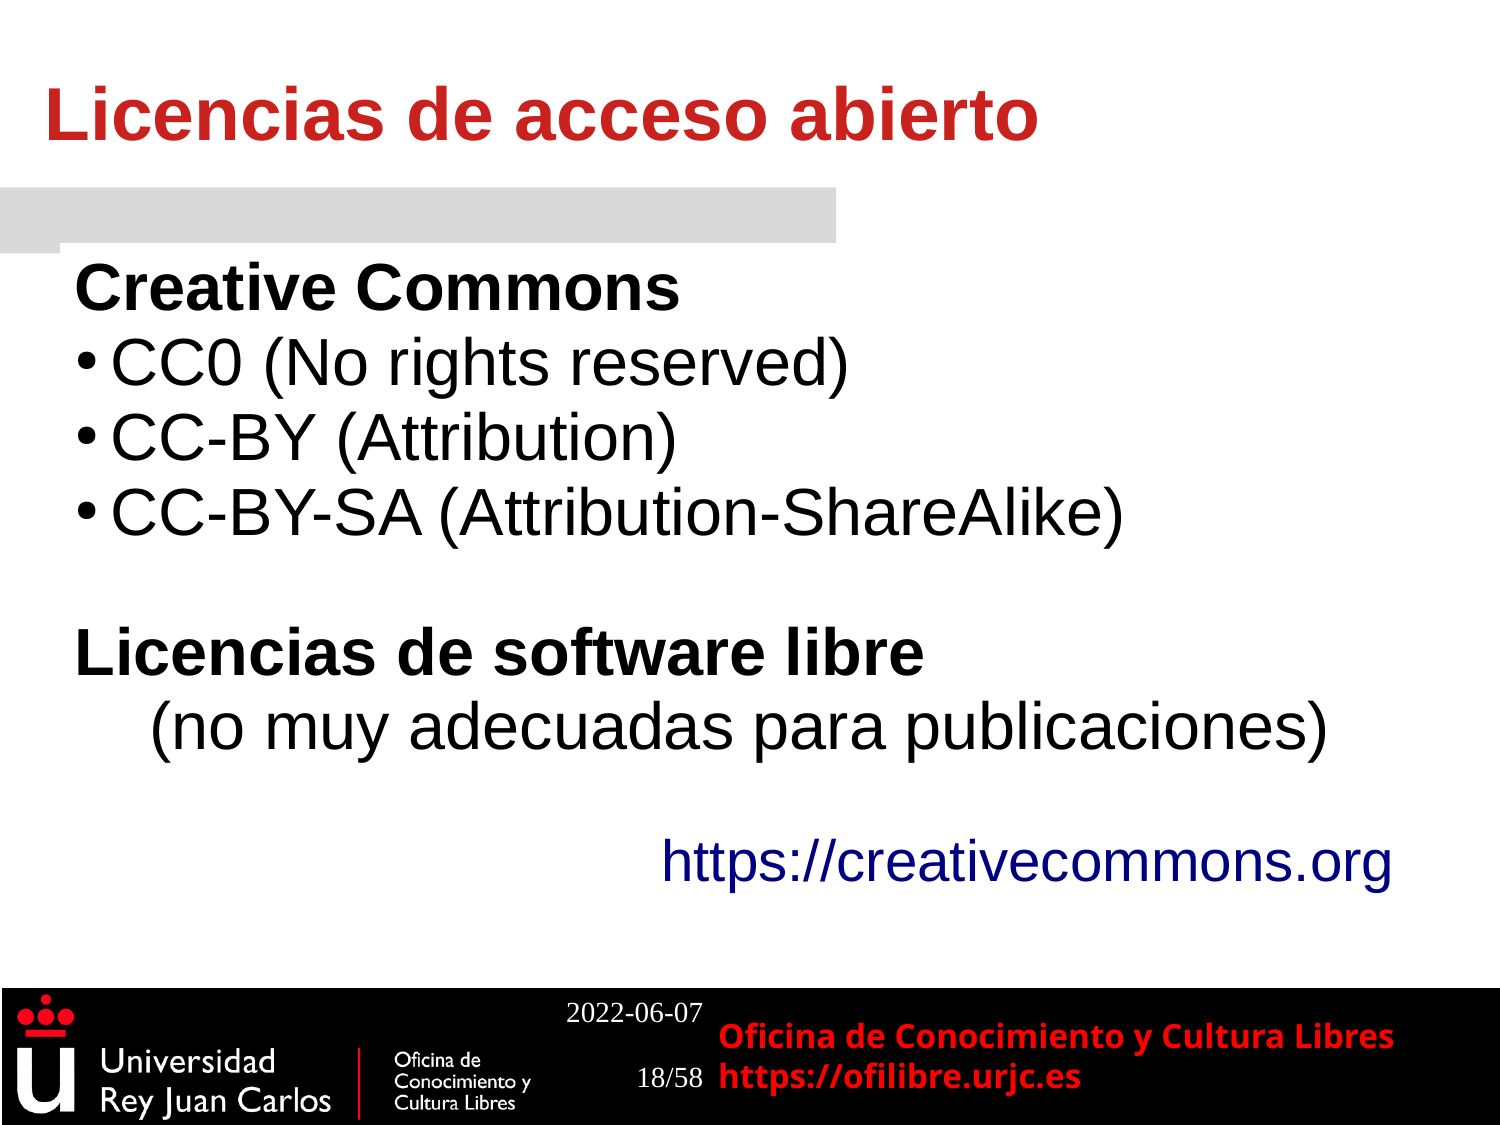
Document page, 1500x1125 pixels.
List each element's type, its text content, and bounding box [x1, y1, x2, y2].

title [75, 7, 1425, 196]
picture [17, 994, 531, 1120]
text_box Creative Commons CC0 (No rights reserved) CC-BY (Attribution) CC-BY-SA (Attribution-ShareAlike) Licencias de software libre (no muy adecuadas para publicaciones) https://creativecommons.org [60, 243, 1411, 967]
text_box Licencias de acceso abierto [30, 64, 1306, 248]
